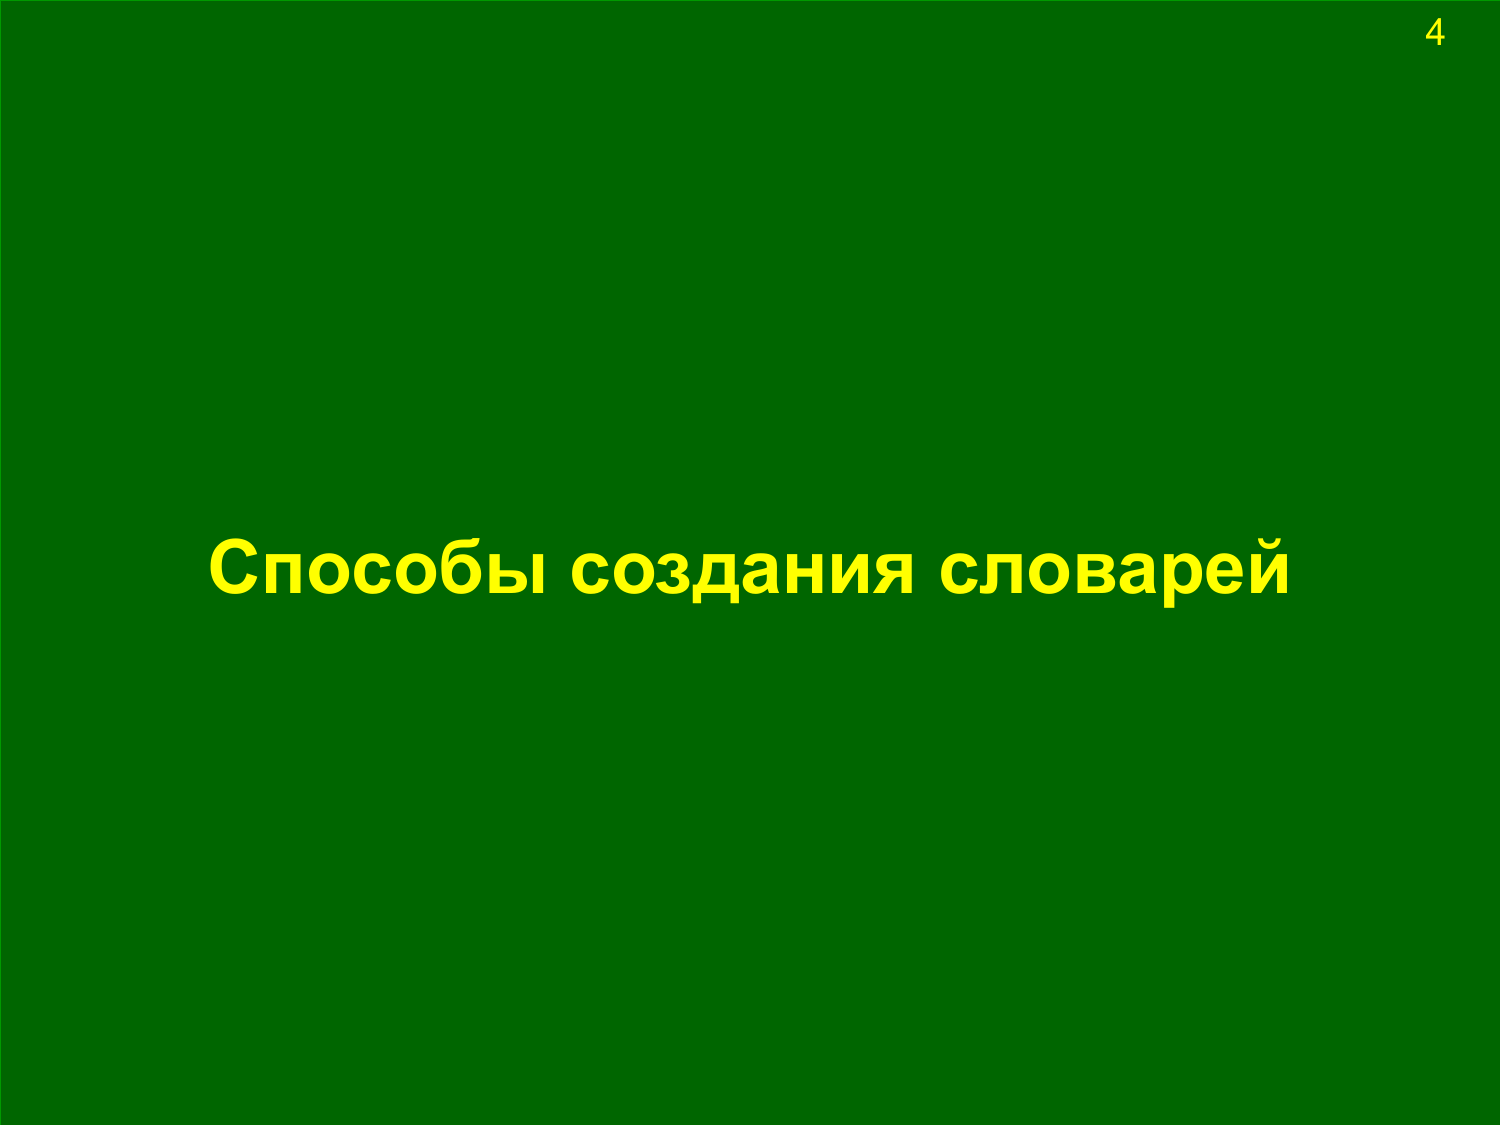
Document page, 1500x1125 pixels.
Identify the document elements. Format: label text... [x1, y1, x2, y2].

title Способы создания словарей [75, 473, 1425, 662]
